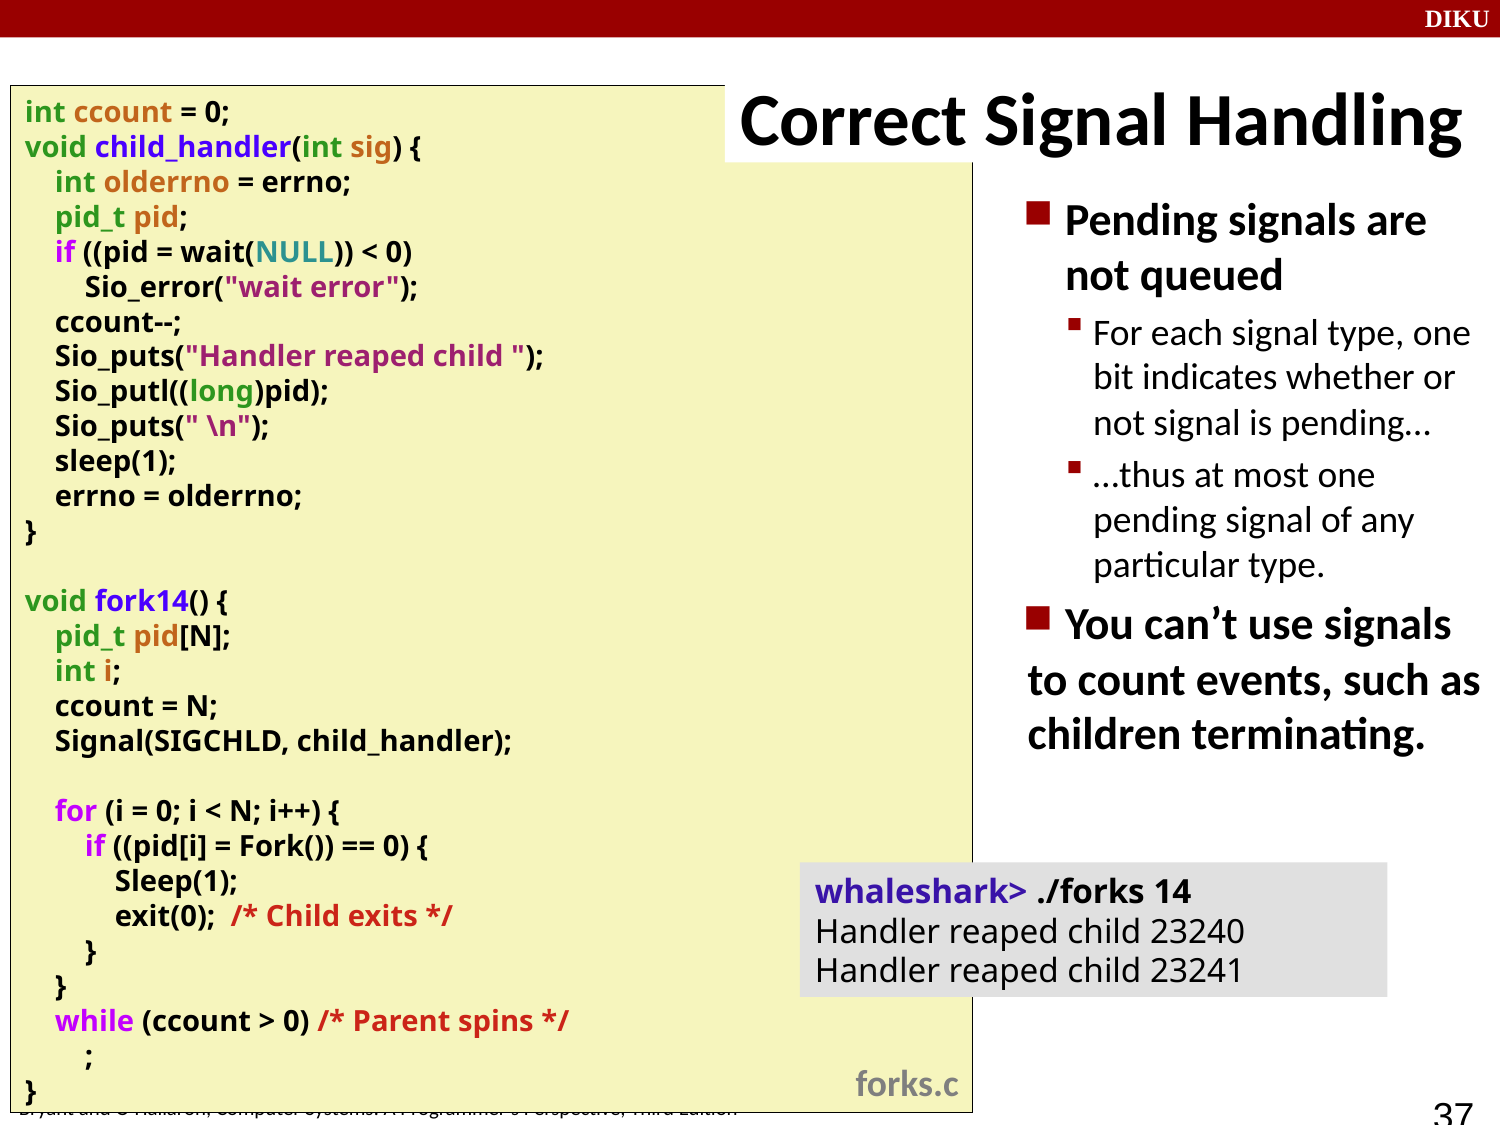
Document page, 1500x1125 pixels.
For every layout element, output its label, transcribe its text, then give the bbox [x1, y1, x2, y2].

text_box forks.c [840, 1051, 974, 1112]
text_box Correct Signal Handling [724, 68, 1488, 163]
text_box int ccount = 0; void child_handler(int sig) { int olderrno = errno; pid_t pid; if ((pid = wait(NULL)) < 0) Sio_error("wait error"); ccount--; Sio_puts("Handler reaped child "); Sio_putl((long)pid); Sio_puts(" \n"); sleep(1); errno = olderrno; } void fork14() { pid_t pid[N]; int i; ccount = N; Signal(SIGCHLD, child_handler); for (i = 0; i < N; i++) { if ((pid[i] = Fork()) == 0) { Sleep(1); exit(0); /* Child exits */ } } while (ccount > 0) /* Parent spins */ ; } [10, 85, 973, 1113]
text_box Pending signals are not queued For each signal type, one bit indicates whether or not signal is pending… …thus at most one pending signal of any particular type. You can’t use signals to count events, such as children terminating. [1012, 182, 1500, 800]
text_box whaleshark> ./forks 14 Handler reaped child 23240 Handler reaped child 23241 [799, 862, 1388, 997]
